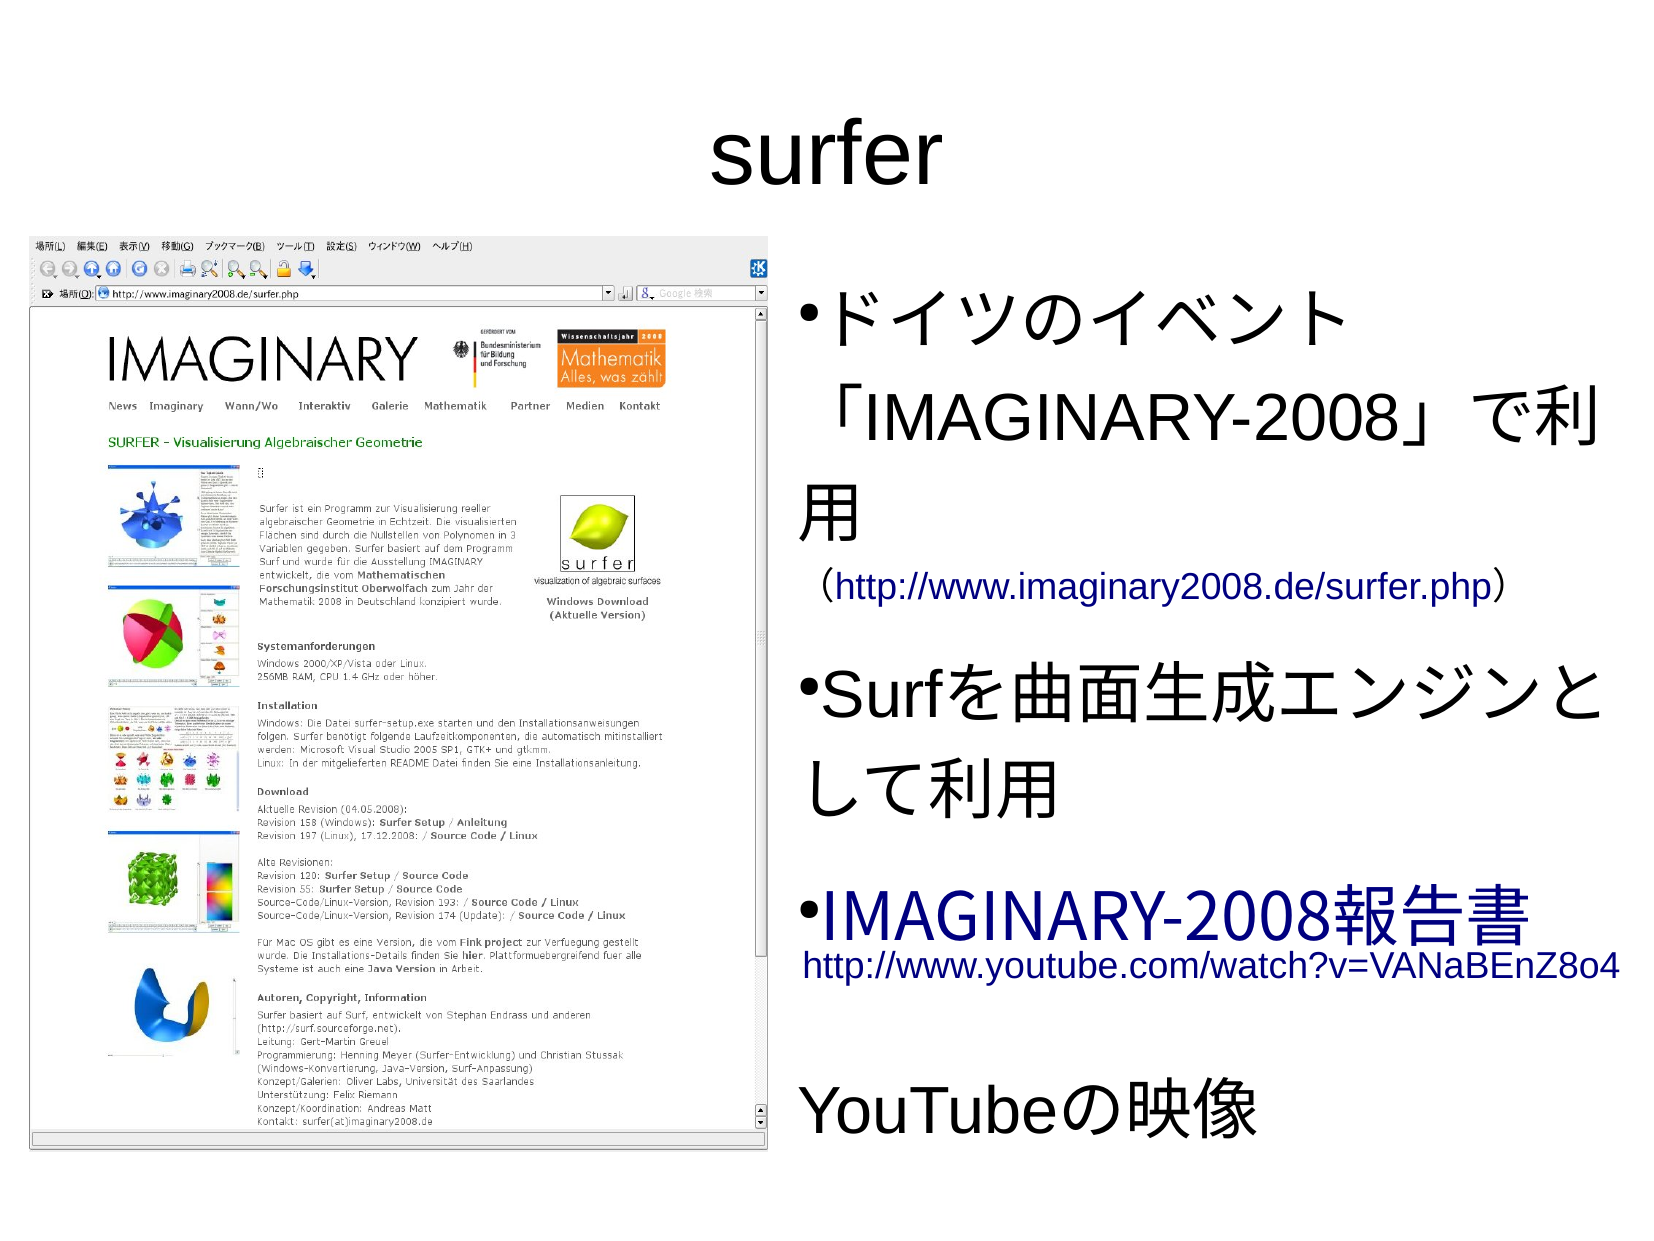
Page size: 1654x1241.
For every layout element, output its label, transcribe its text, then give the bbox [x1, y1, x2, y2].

picture [29, 236, 768, 1152]
title surfer [82, 49, 1571, 257]
text_box http://www.youtube.com/watch?v=VANaBEnZ8o4 [787, 937, 1637, 995]
list ドイツのイベント「IMAGINARY-2008」で利用 （http://www.imaginary2008.de/surfer.php） Surfを曲面生成エンジンとして利用 IMAGINARY-2008報告書 YouTubeの映像 [797, 265, 1654, 1187]
